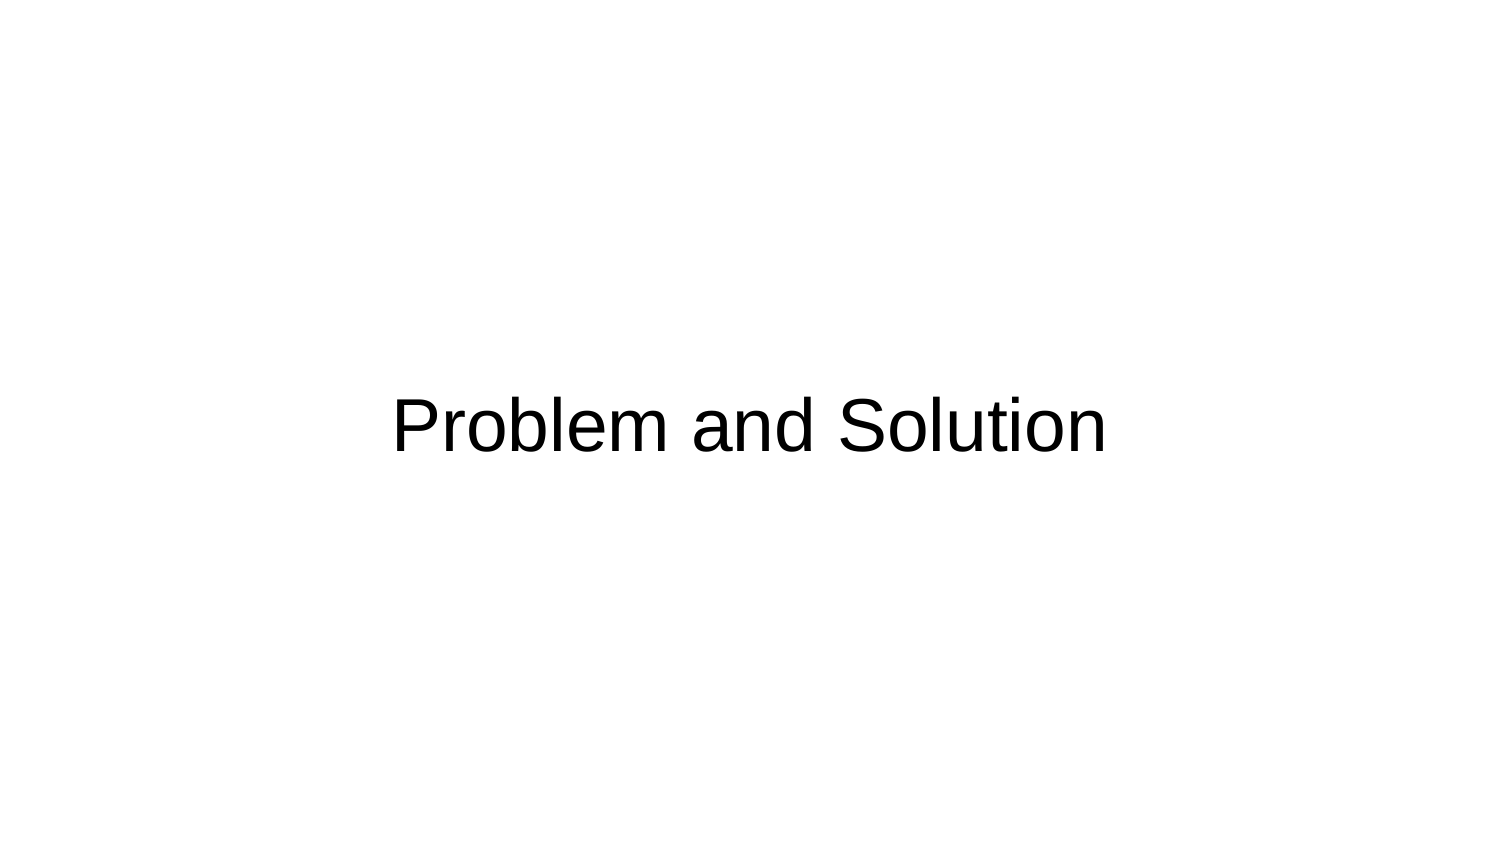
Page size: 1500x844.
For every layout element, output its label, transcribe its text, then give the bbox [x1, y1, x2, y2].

title Problem and Solution [51, 352, 1449, 491]
